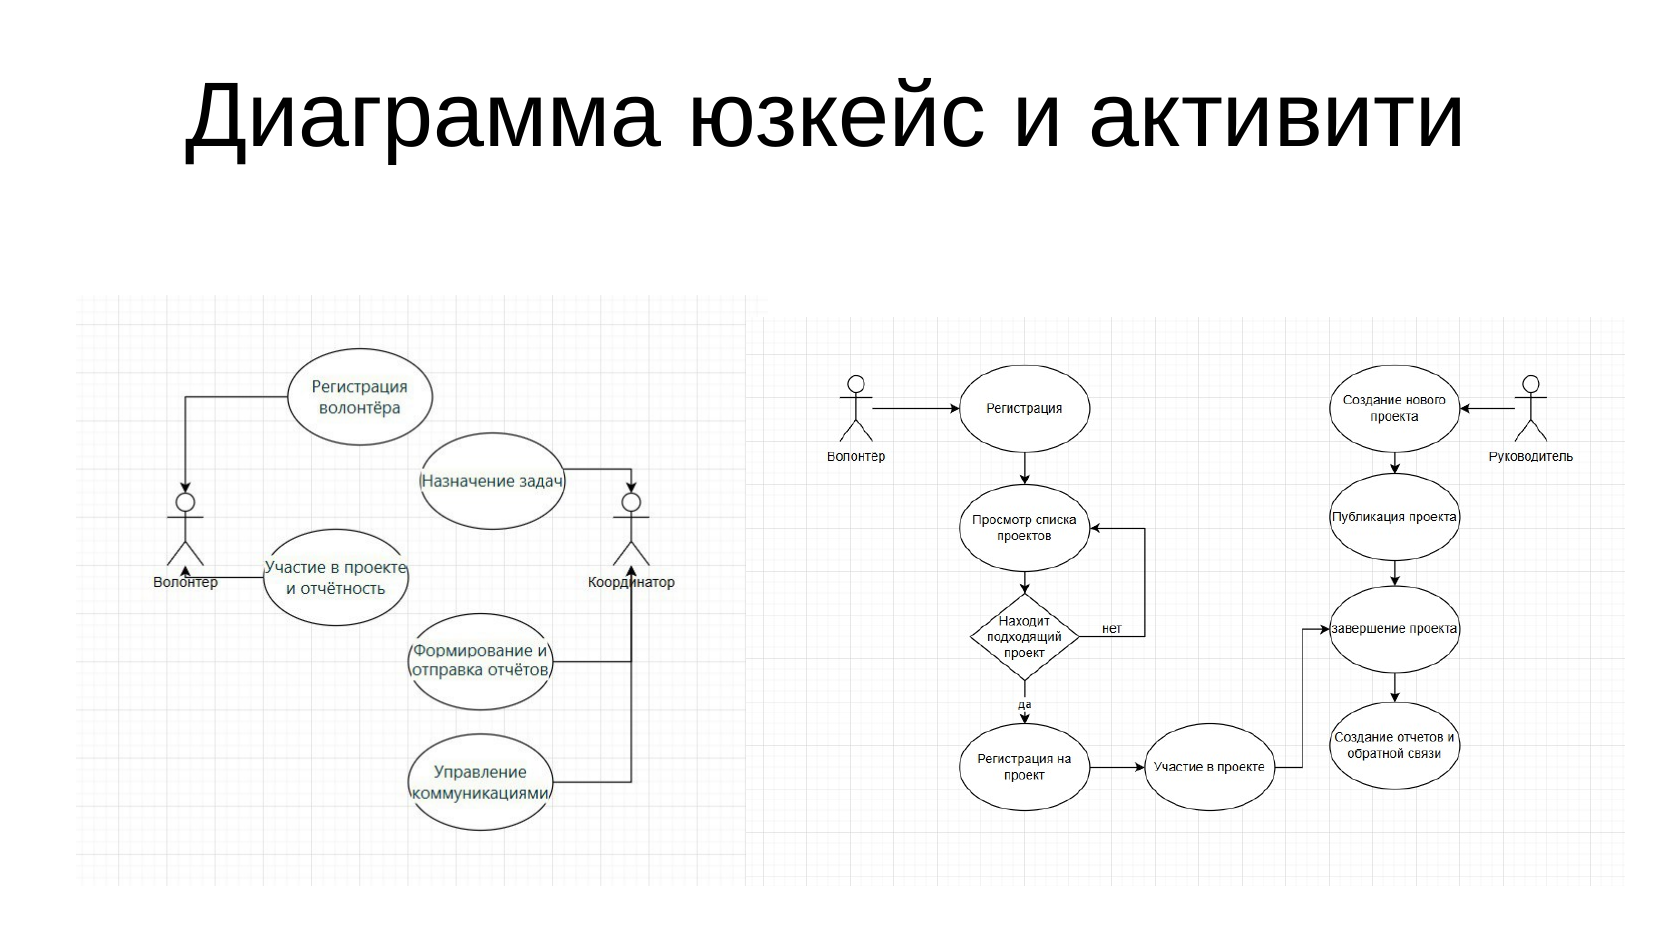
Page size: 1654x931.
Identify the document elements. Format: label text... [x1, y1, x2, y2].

title Диаграмма юзкейс и активити [82, 37, 1571, 193]
picture [76, 295, 1625, 886]
